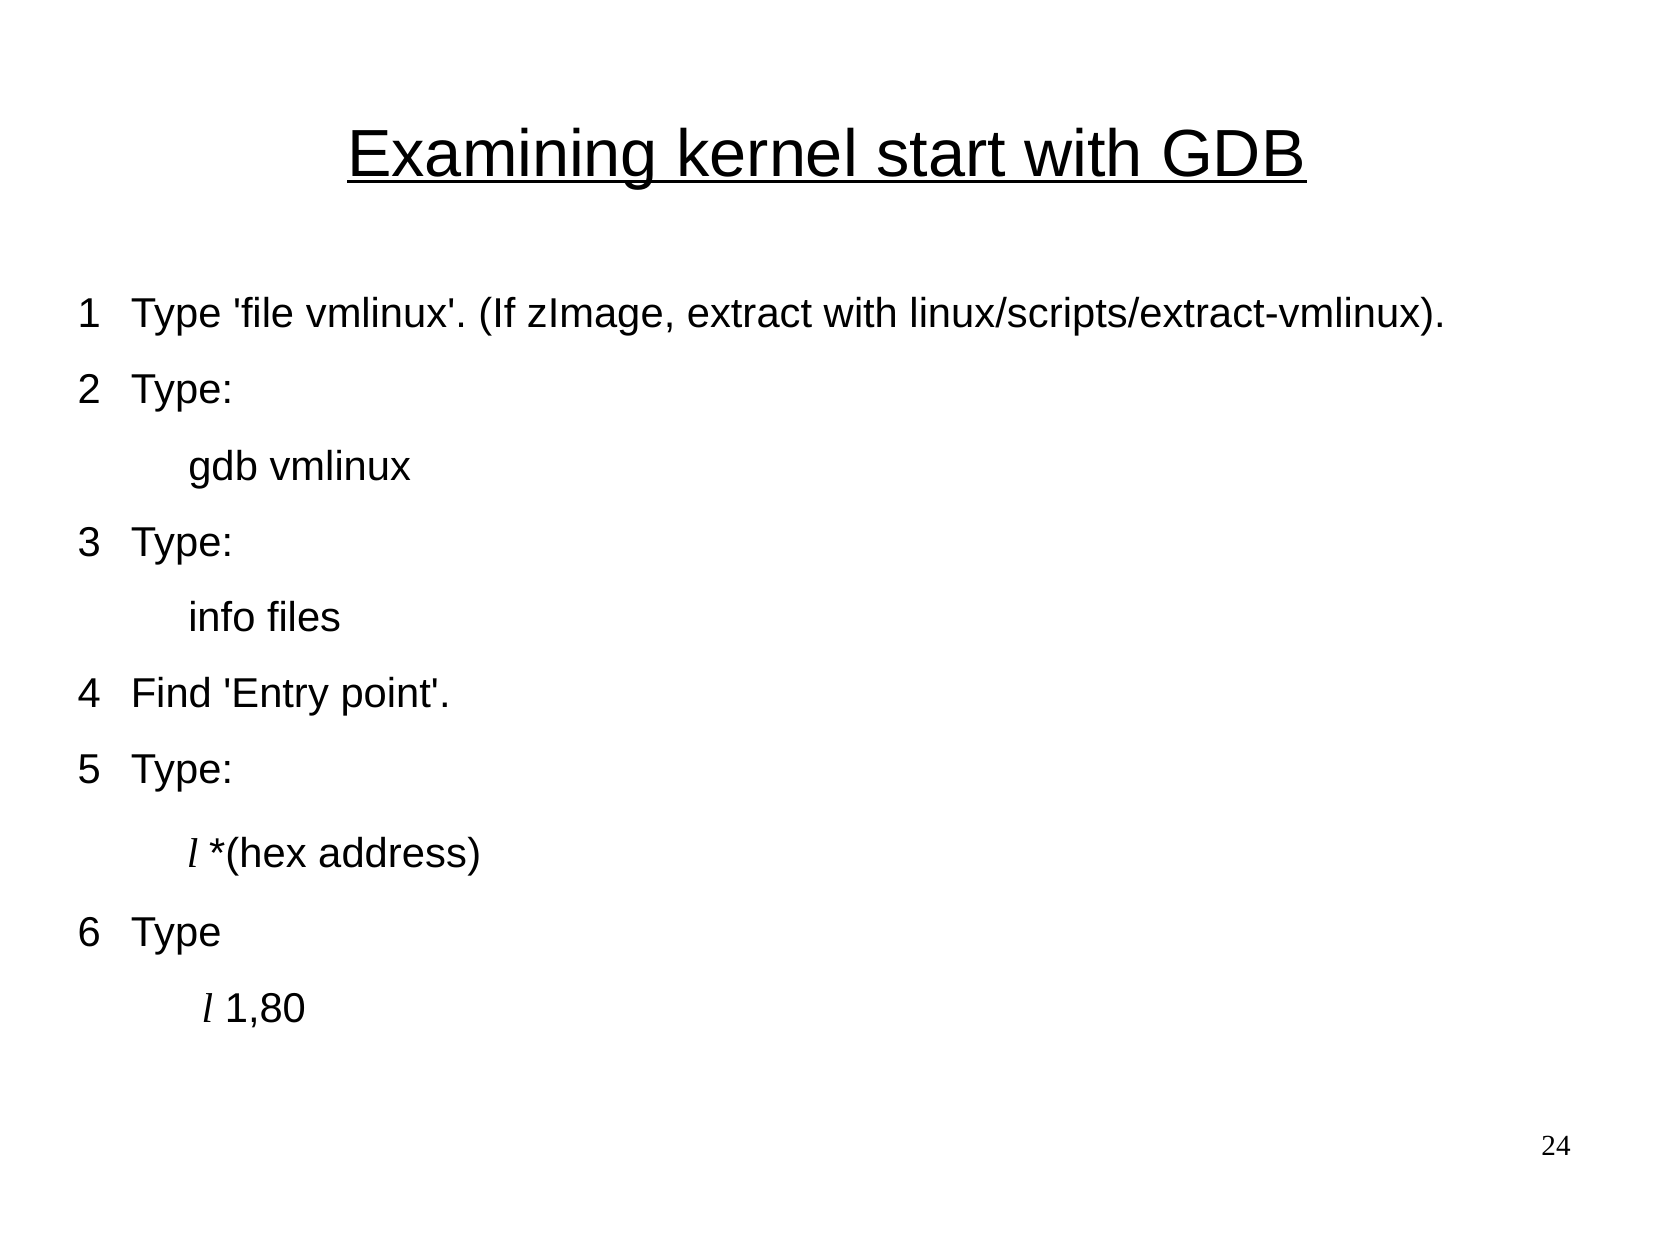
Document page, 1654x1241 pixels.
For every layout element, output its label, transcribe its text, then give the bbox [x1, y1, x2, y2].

list Type 'file vmlinux'. (If zImage, extract with linux/scripts/extract-vmlinux). Type: gdb vmlinux Type: info files Find 'Entry point'. Type: l *(hex address) Type l 1,80 [60, 290, 1571, 1111]
title Examining kernel start with GDB [82, 49, 1571, 257]
